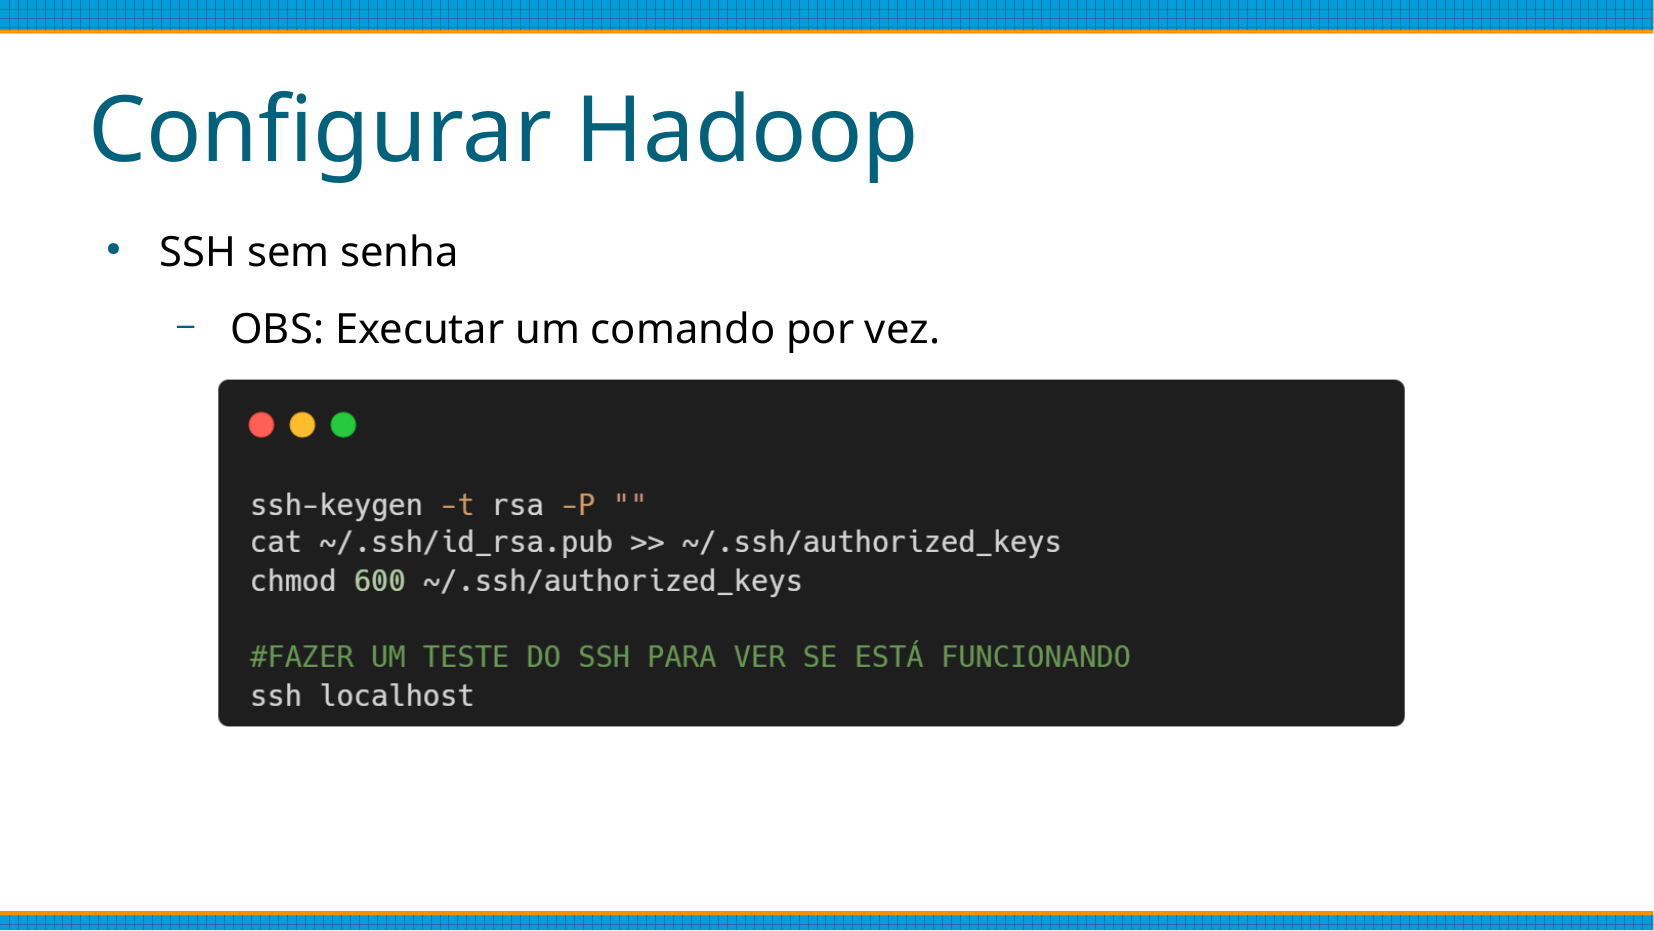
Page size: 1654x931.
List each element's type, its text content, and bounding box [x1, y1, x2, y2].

picture [203, 354, 1418, 750]
list SSH sem senha OBS: Executar um comando por vez. [88, 221, 1565, 886]
title Configurar Hadoop [88, 44, 1565, 207]
